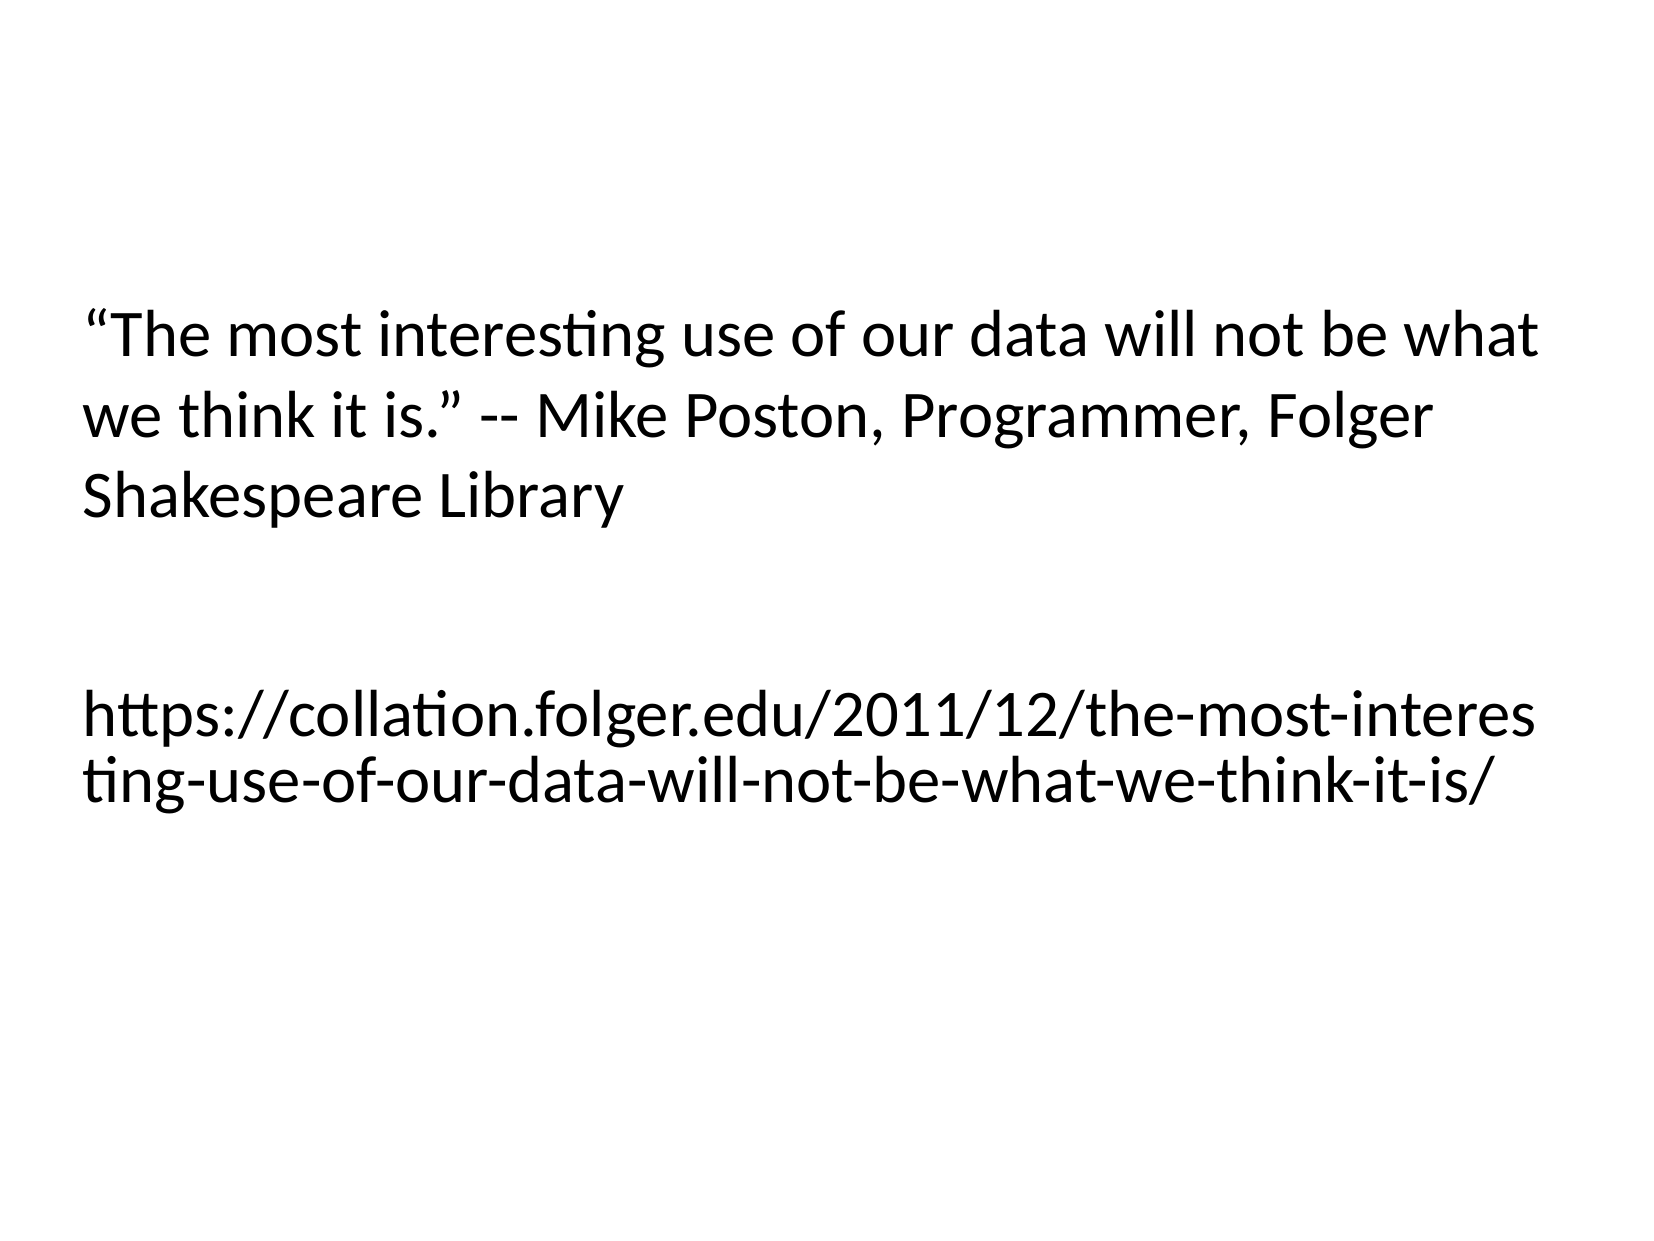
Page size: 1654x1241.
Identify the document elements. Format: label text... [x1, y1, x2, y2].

list “The most interesting use of our data will not be what we think it is.” -- Mike Poston, Programmer, Folger Shakespeare Library https://collation.folger.edu/2011/12/the-most-interesting-use-of-our-data-will-not-be-what-we-think-it-is/ [82, 290, 1571, 1038]
